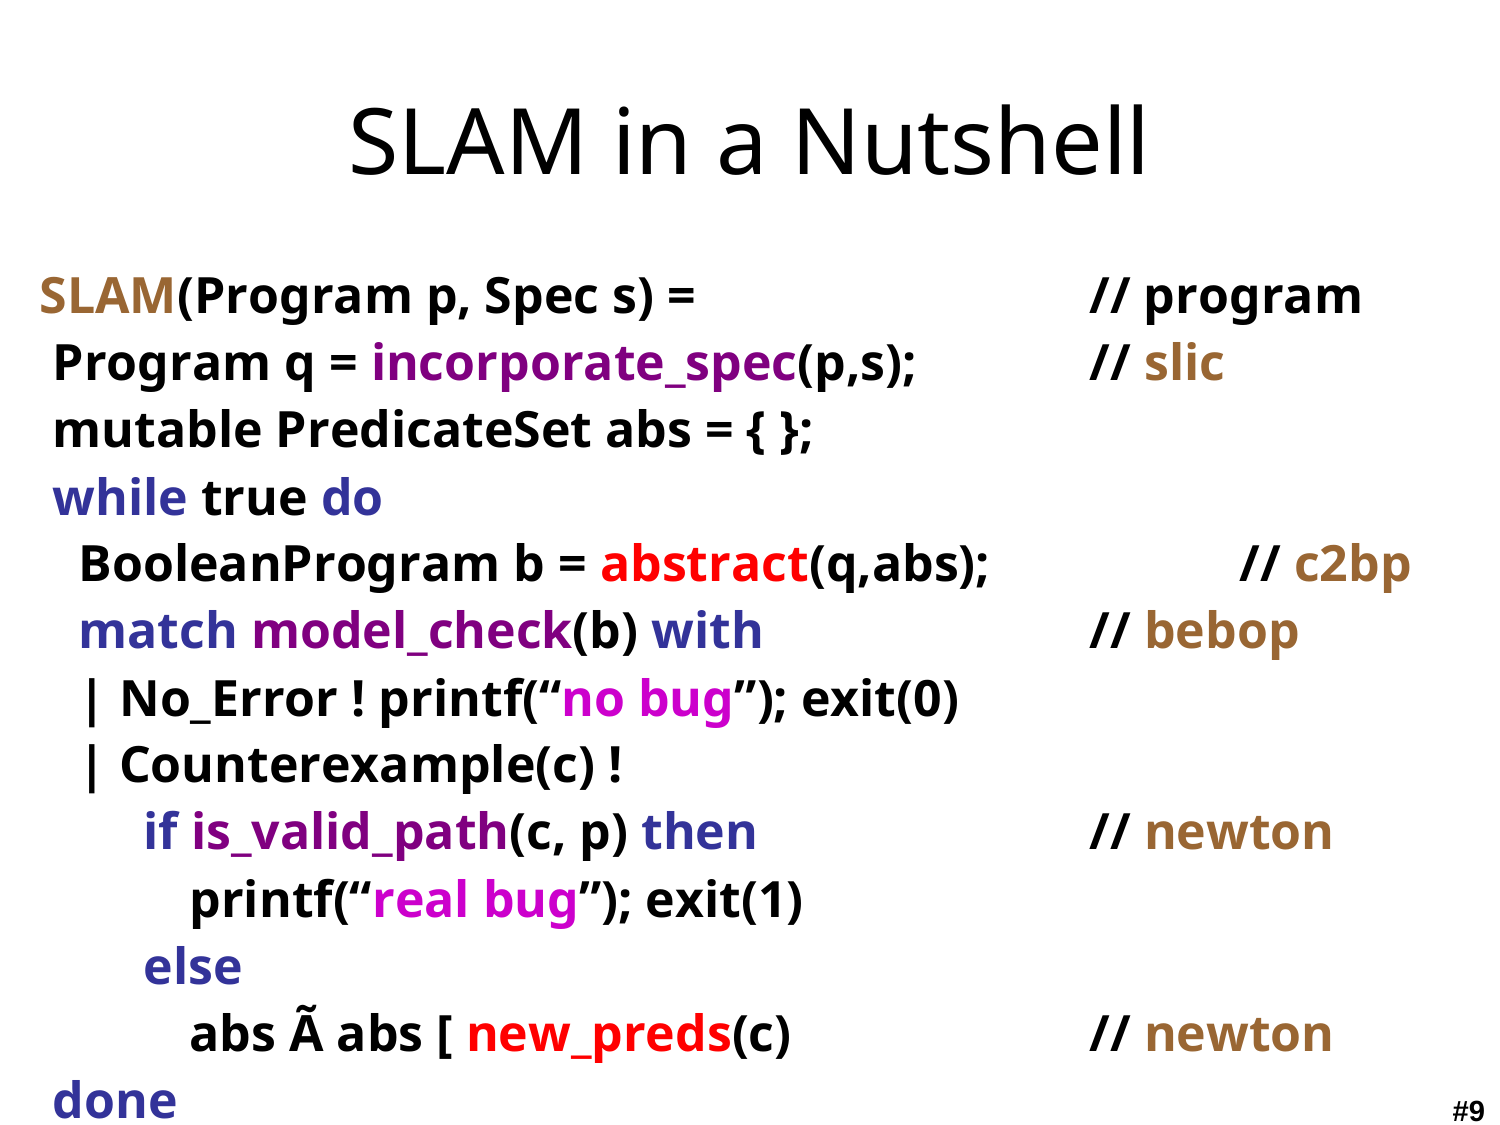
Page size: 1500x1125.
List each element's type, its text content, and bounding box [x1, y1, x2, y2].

list SLAM(Program p, Spec s) = // program Program q = incorporate_spec(p,s); // slic mutable PredicateSet abs = { }; while true do BooleanProgram b = abstract(q,abs); // c2bp match model_check(b) with // bebop | No_Error ! printf(“no bug”); exit(0) | Counterexample(c) ! if is_valid_path(c, p) then // newton printf(“real bug”); exit(1) else abs Ã abs [ new_preds(c) // newton done [24, 262, 1476, 1101]
title SLAM in a Nutshell [24, 45, 1476, 233]
